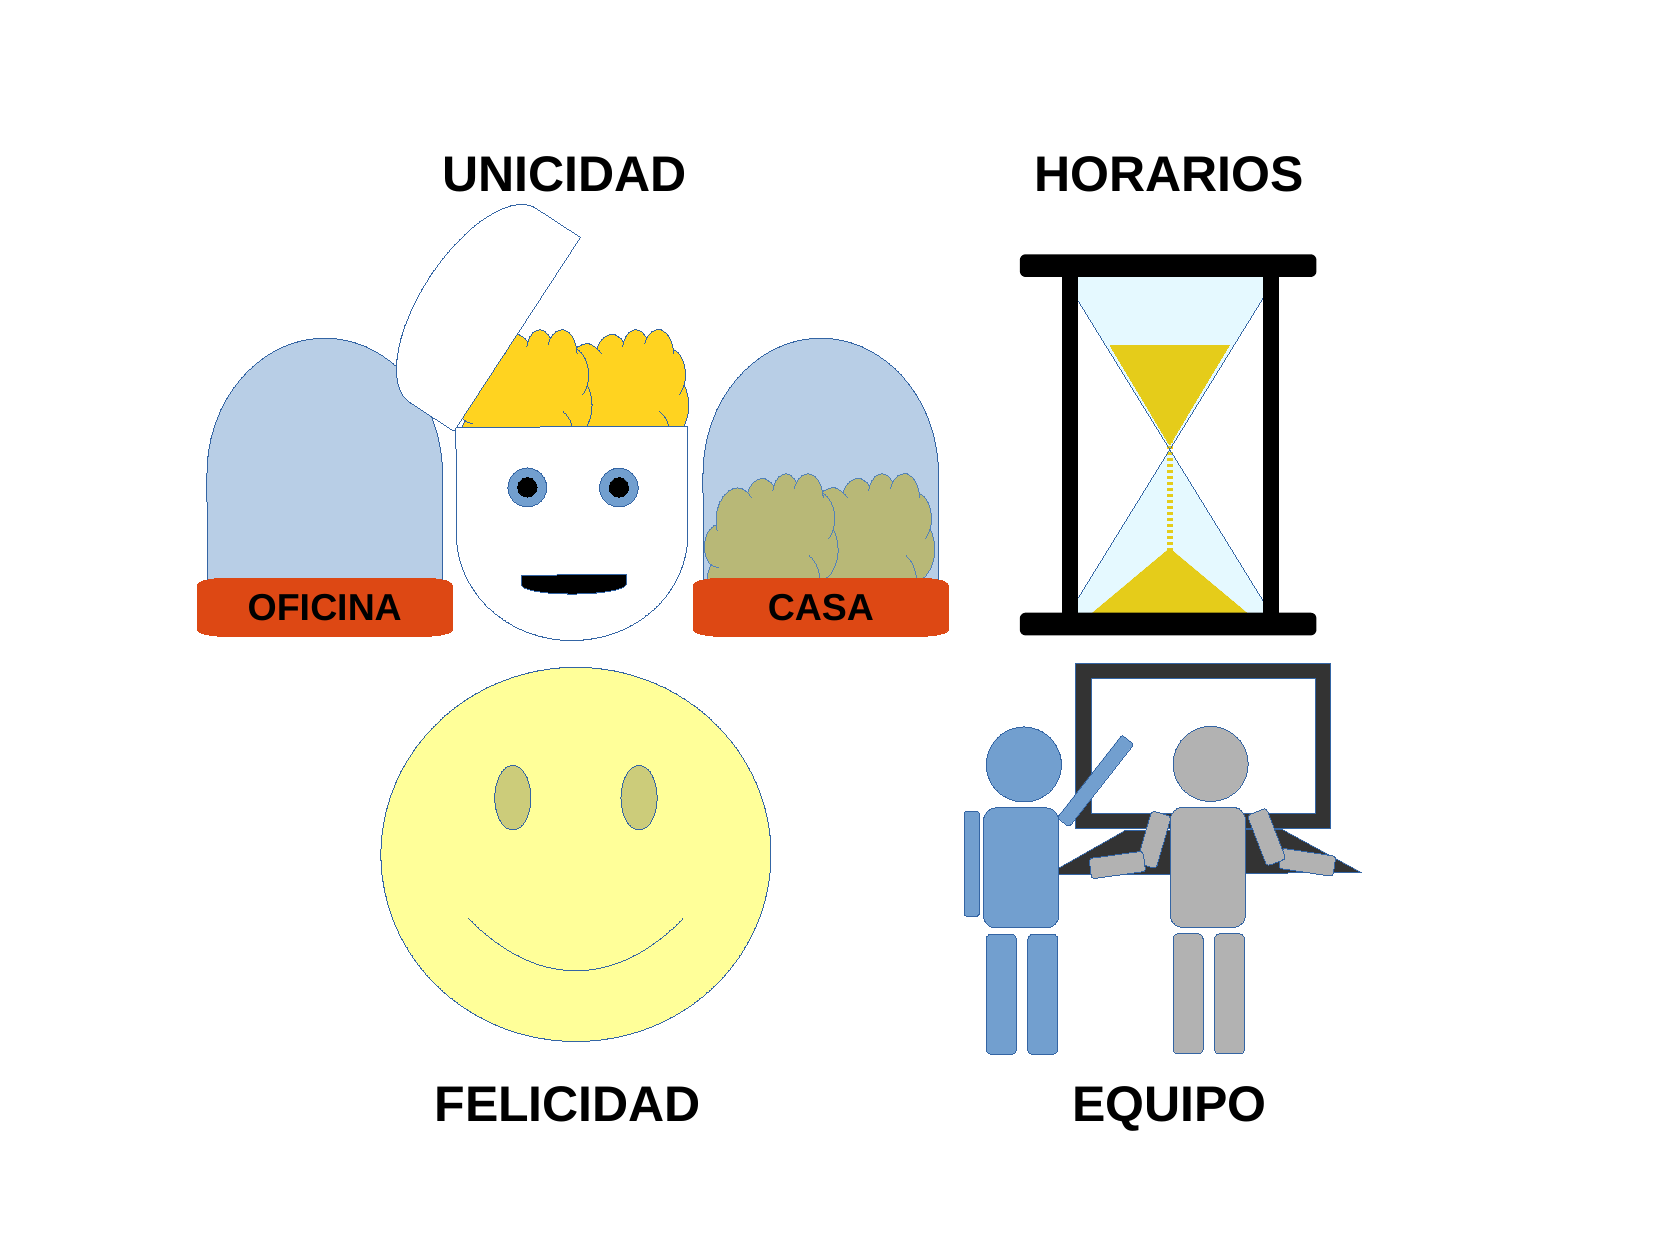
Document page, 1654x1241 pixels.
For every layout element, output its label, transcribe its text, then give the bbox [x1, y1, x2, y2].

text_box [1027, 934, 1058, 1055]
text_box [1022, 256, 1314, 633]
text_box [380, 667, 771, 1042]
text_box UNICIDAD [427, 138, 713, 211]
text_box HORARIOS [1020, 138, 1321, 211]
text_box [986, 726, 1062, 802]
text_box [986, 934, 1017, 1055]
text_box [1173, 933, 1204, 1054]
text_box [702, 338, 939, 579]
text_box CASA [693, 578, 949, 637]
text_box [1214, 933, 1245, 1054]
text_box FELICIDAD [420, 1068, 721, 1141]
text_box EQUIPO [1057, 1068, 1283, 1141]
text_box OFICINA [197, 578, 453, 637]
text_box [206, 211, 689, 641]
text_box [964, 811, 980, 917]
text_box [983, 663, 1362, 928]
